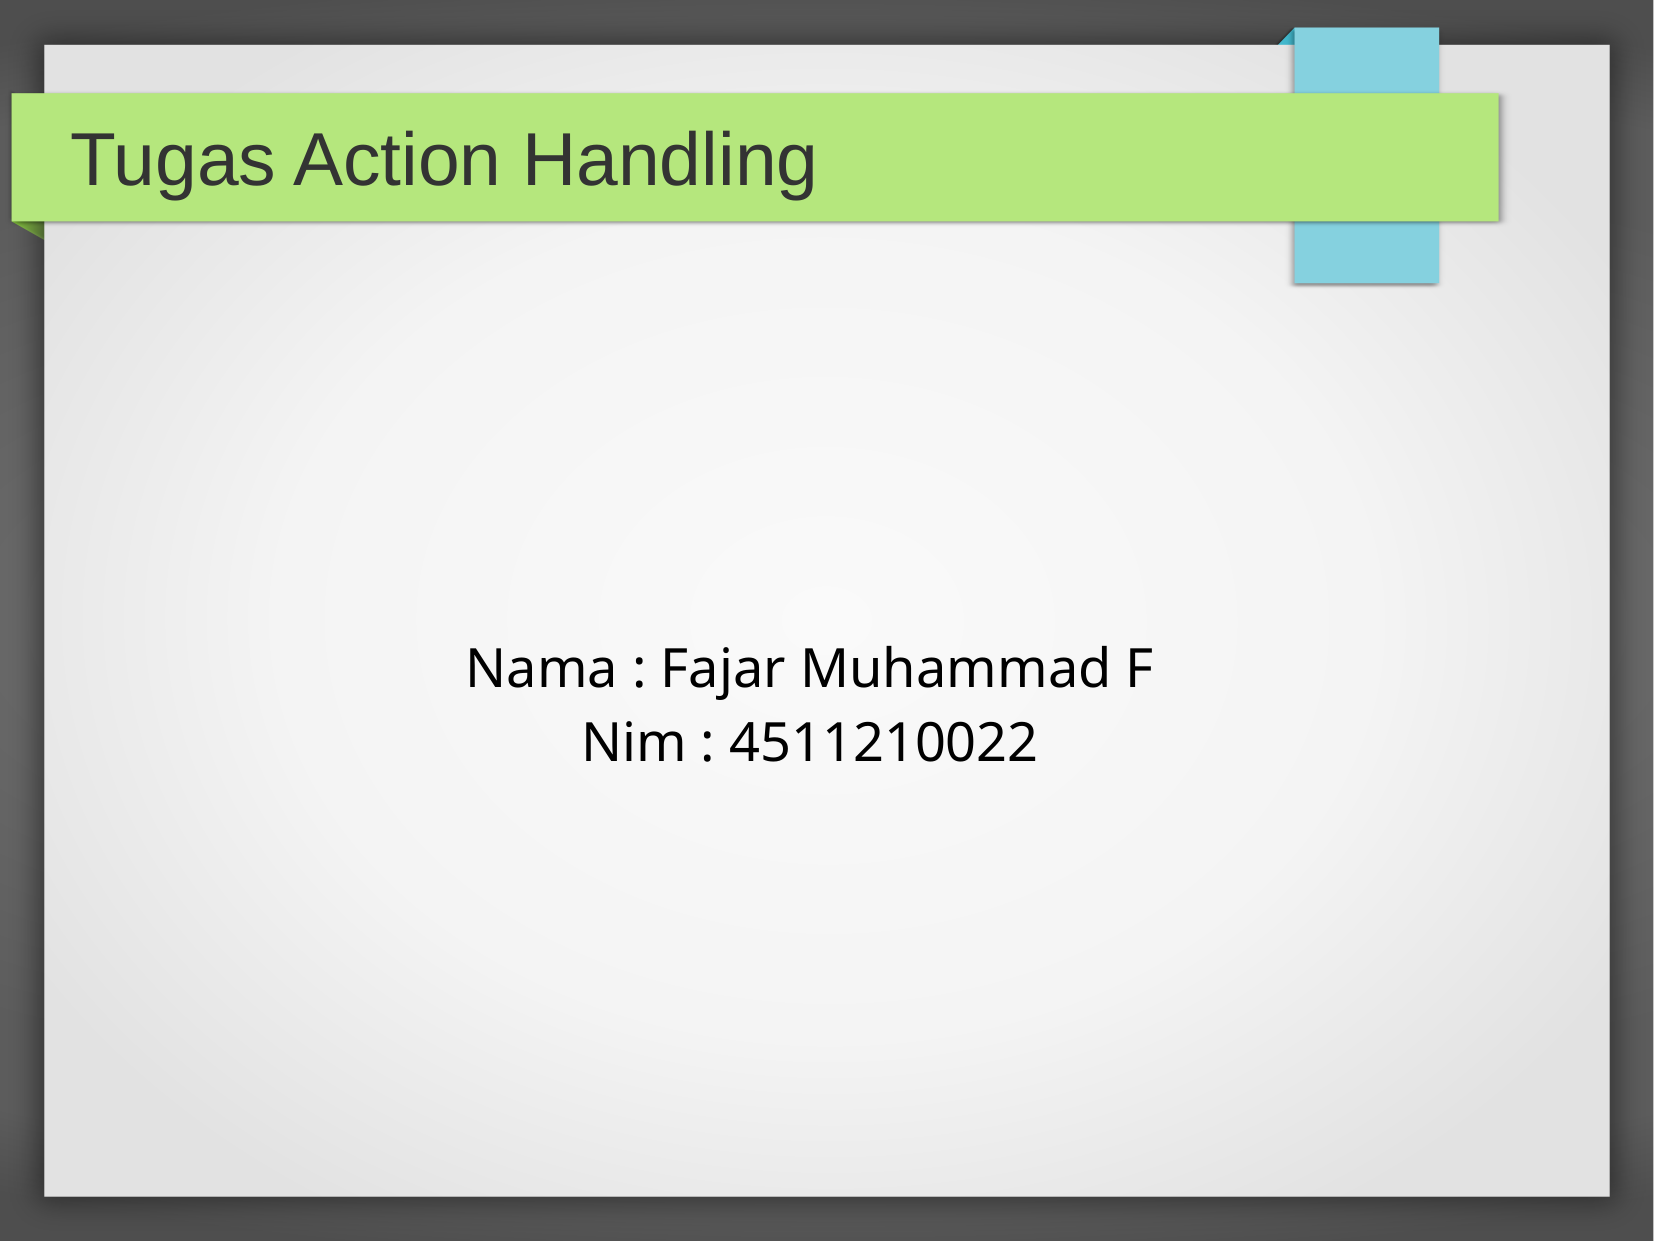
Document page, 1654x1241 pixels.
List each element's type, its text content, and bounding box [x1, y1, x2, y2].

title Tugas Action Handling [70, 106, 1229, 213]
picture [0, 0, 1654, 1241]
subtitle Nama : Fajar Muhammad F Nim : 4511210022 [82, 343, 1538, 1063]
